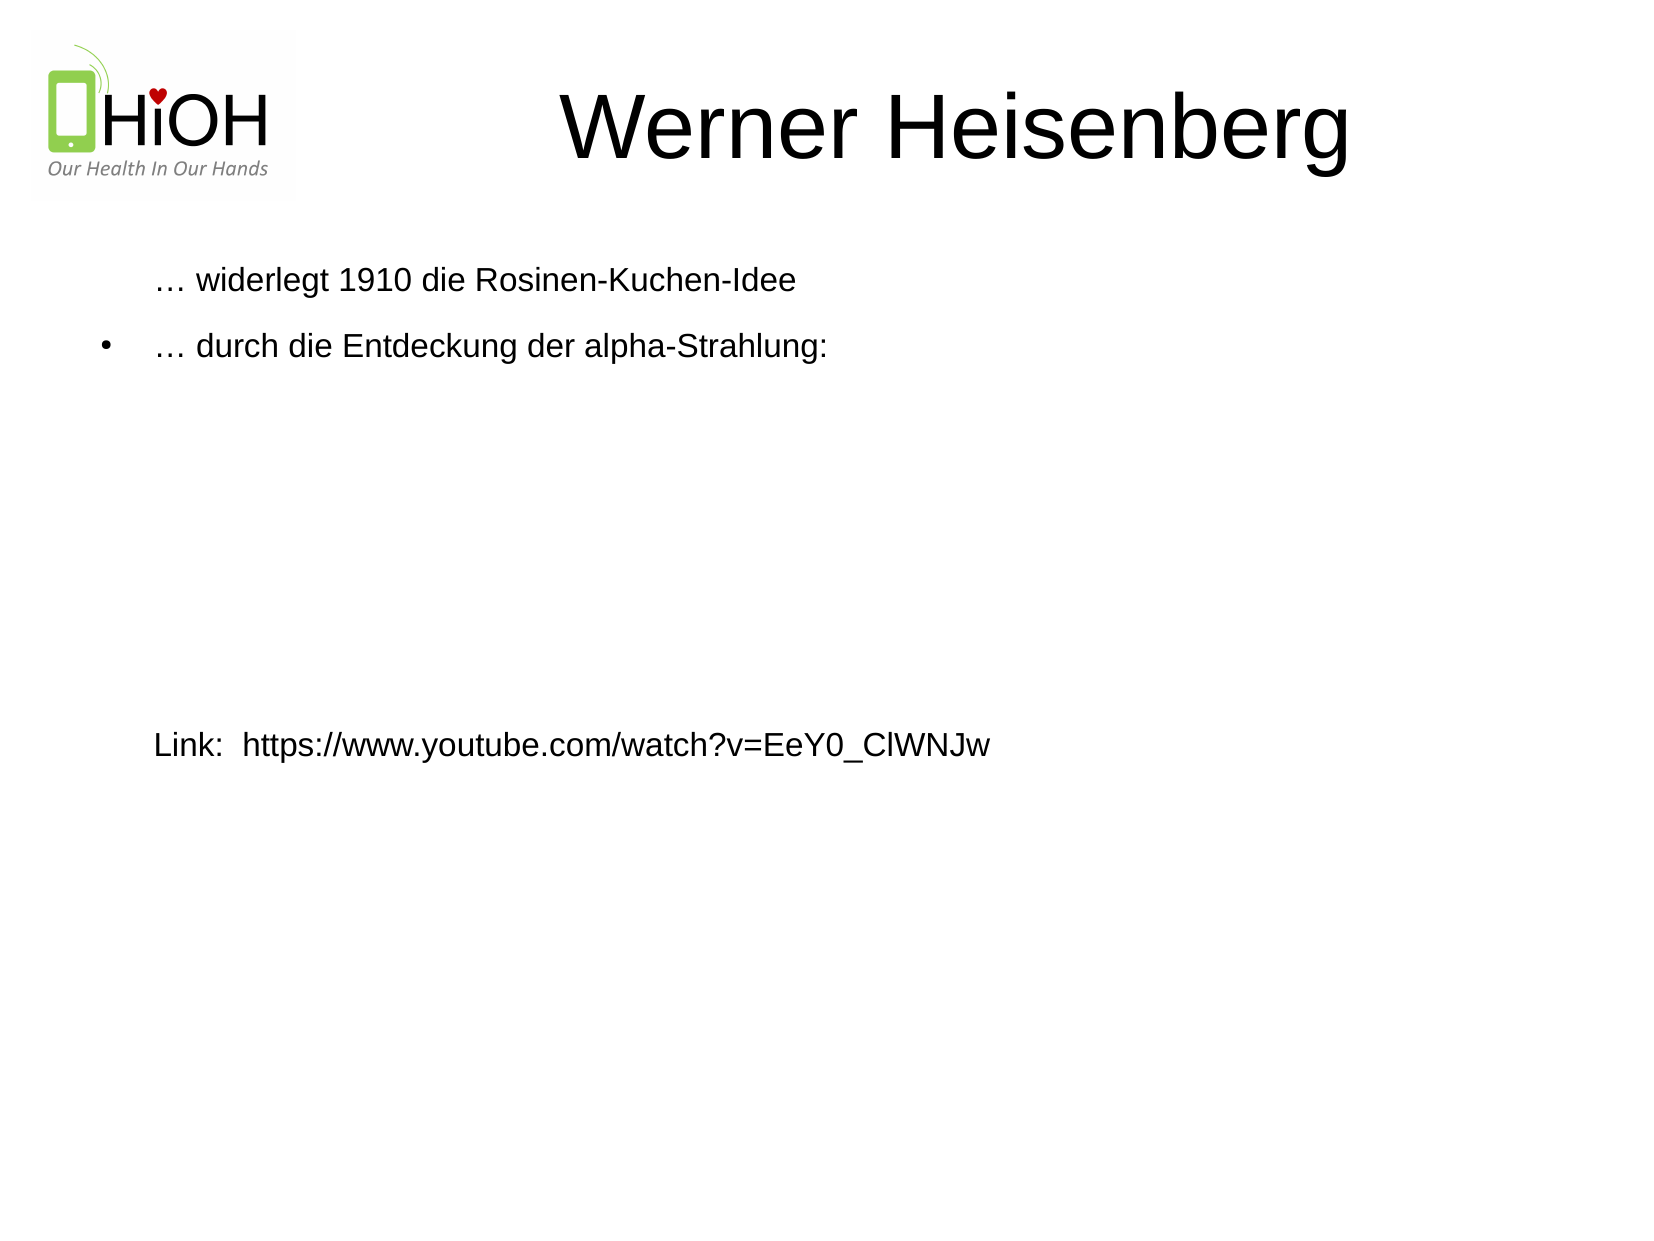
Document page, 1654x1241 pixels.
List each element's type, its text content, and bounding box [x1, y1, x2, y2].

title Werner Heisenberg [212, 23, 1654, 231]
picture [31, 30, 296, 201]
list … widerlegt 1910 die Rosinen-Kuchen-Idee … durch die Entdeckung der alpha-Strahlung: Link: https://www.youtube.com/watch?v=EeY0_ClWNJw [82, 261, 1571, 981]
